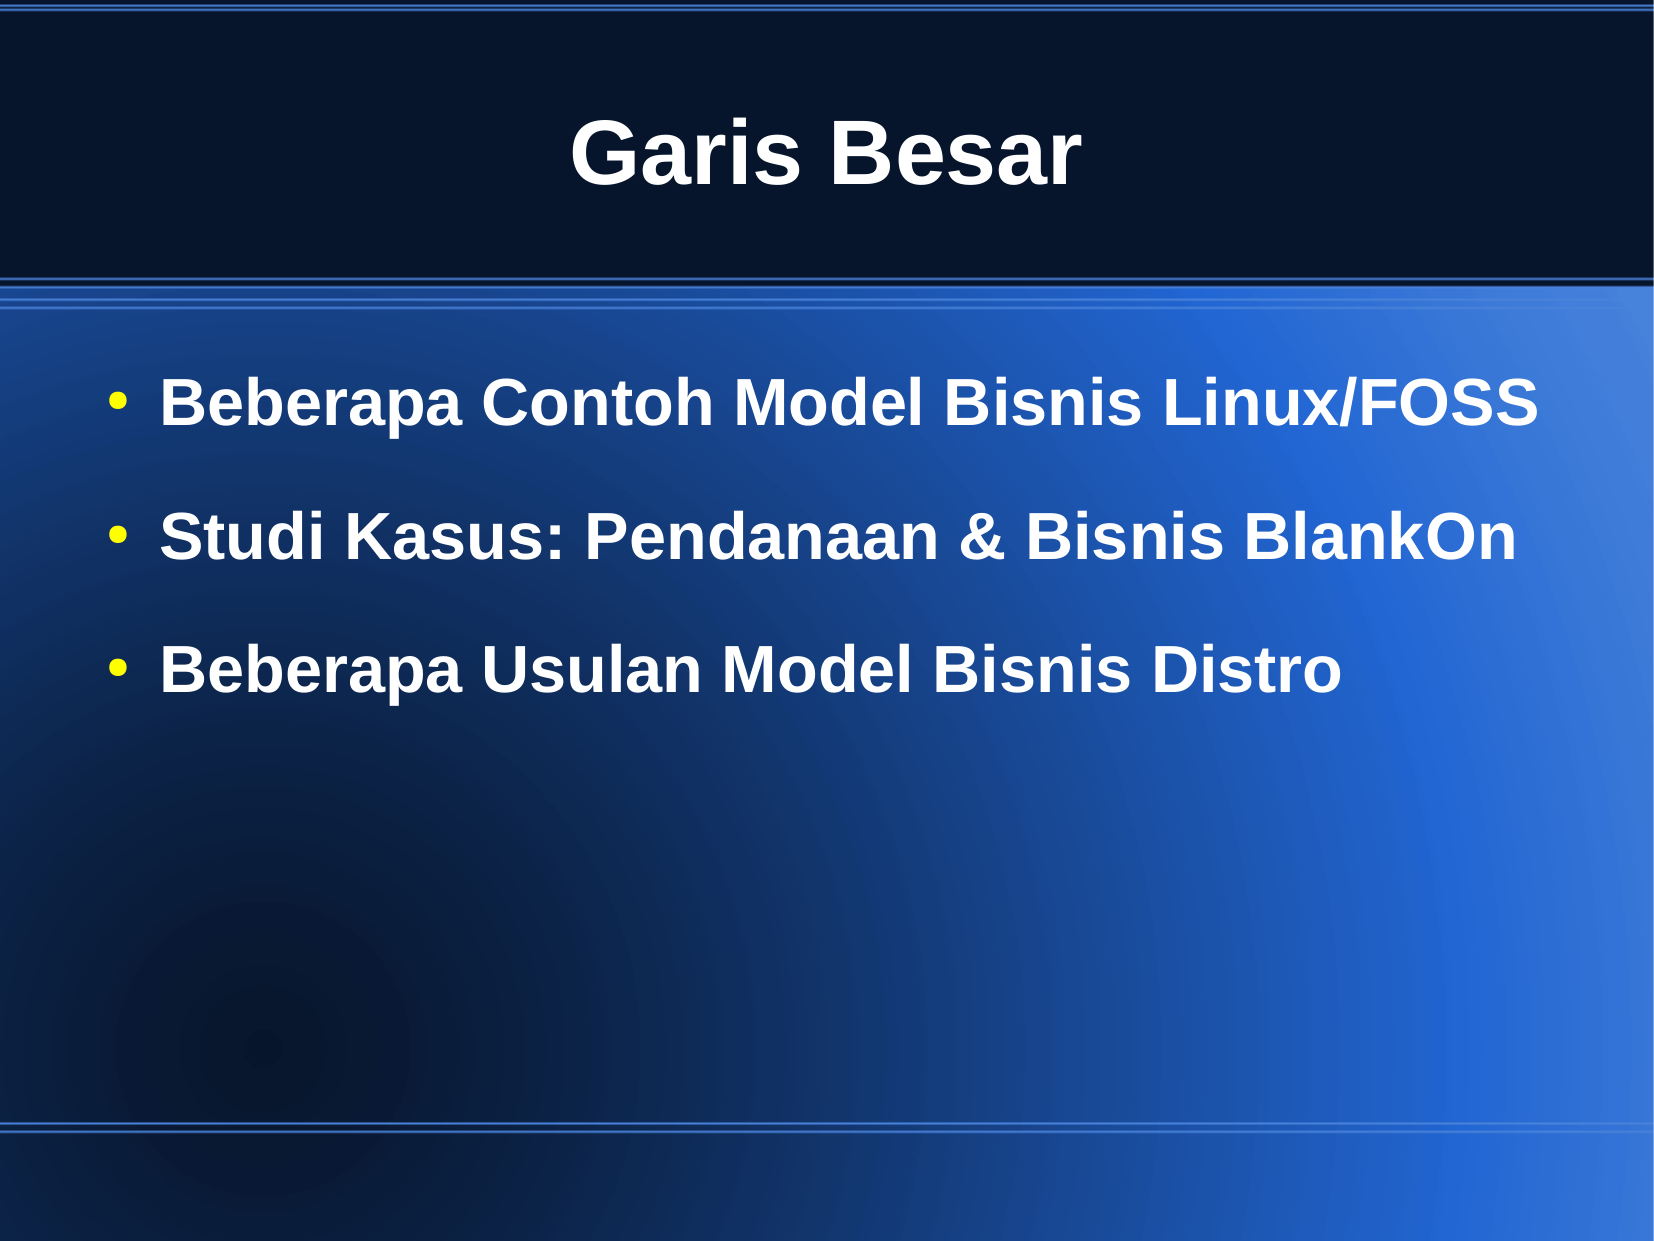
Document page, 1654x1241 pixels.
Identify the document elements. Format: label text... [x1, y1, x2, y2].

title Garis Besar [82, 49, 1571, 257]
picture [0, 0, 1654, 1241]
list Beberapa Contoh Model Bisnis Linux/FOSS Studi Kasus: Pendanaan & Bisnis BlankOn Beberapa Usulan Model Bisnis Distro [88, 364, 1570, 1147]
